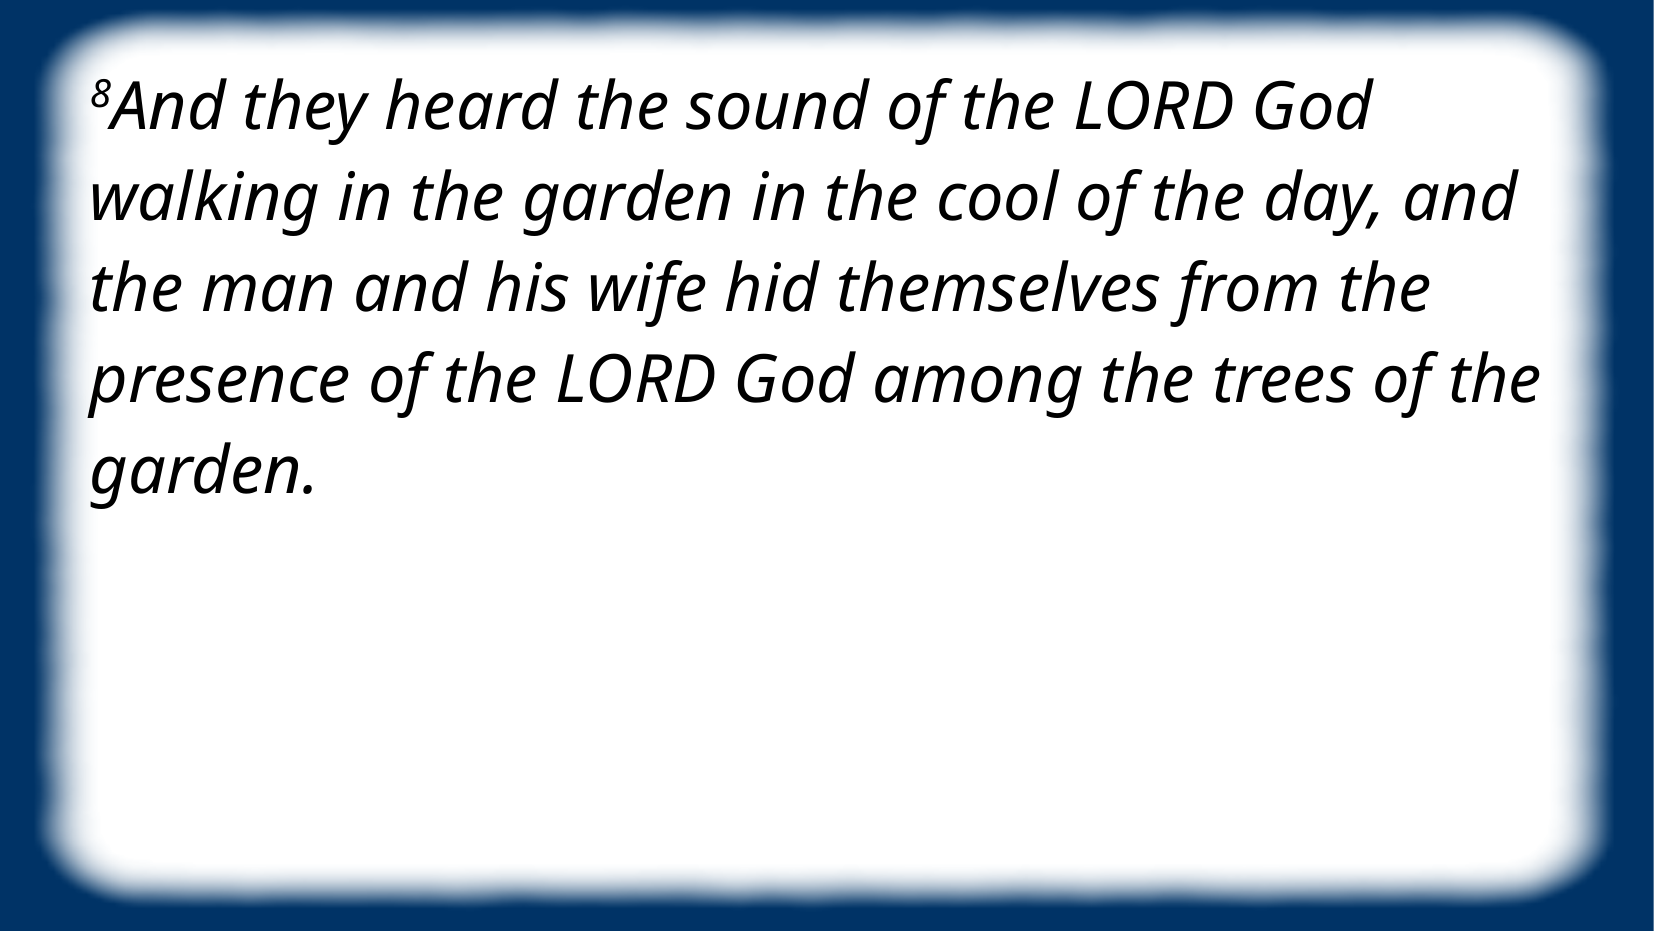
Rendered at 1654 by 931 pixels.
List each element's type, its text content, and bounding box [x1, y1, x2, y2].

picture [0, 0, 1654, 931]
text_box 8And they heard the sound of the LORD God walking in the garden in the cool of the day, and the man and his wife hid themselves from the presence of the LORD God among the trees of the garden. [75, 51, 1561, 511]
